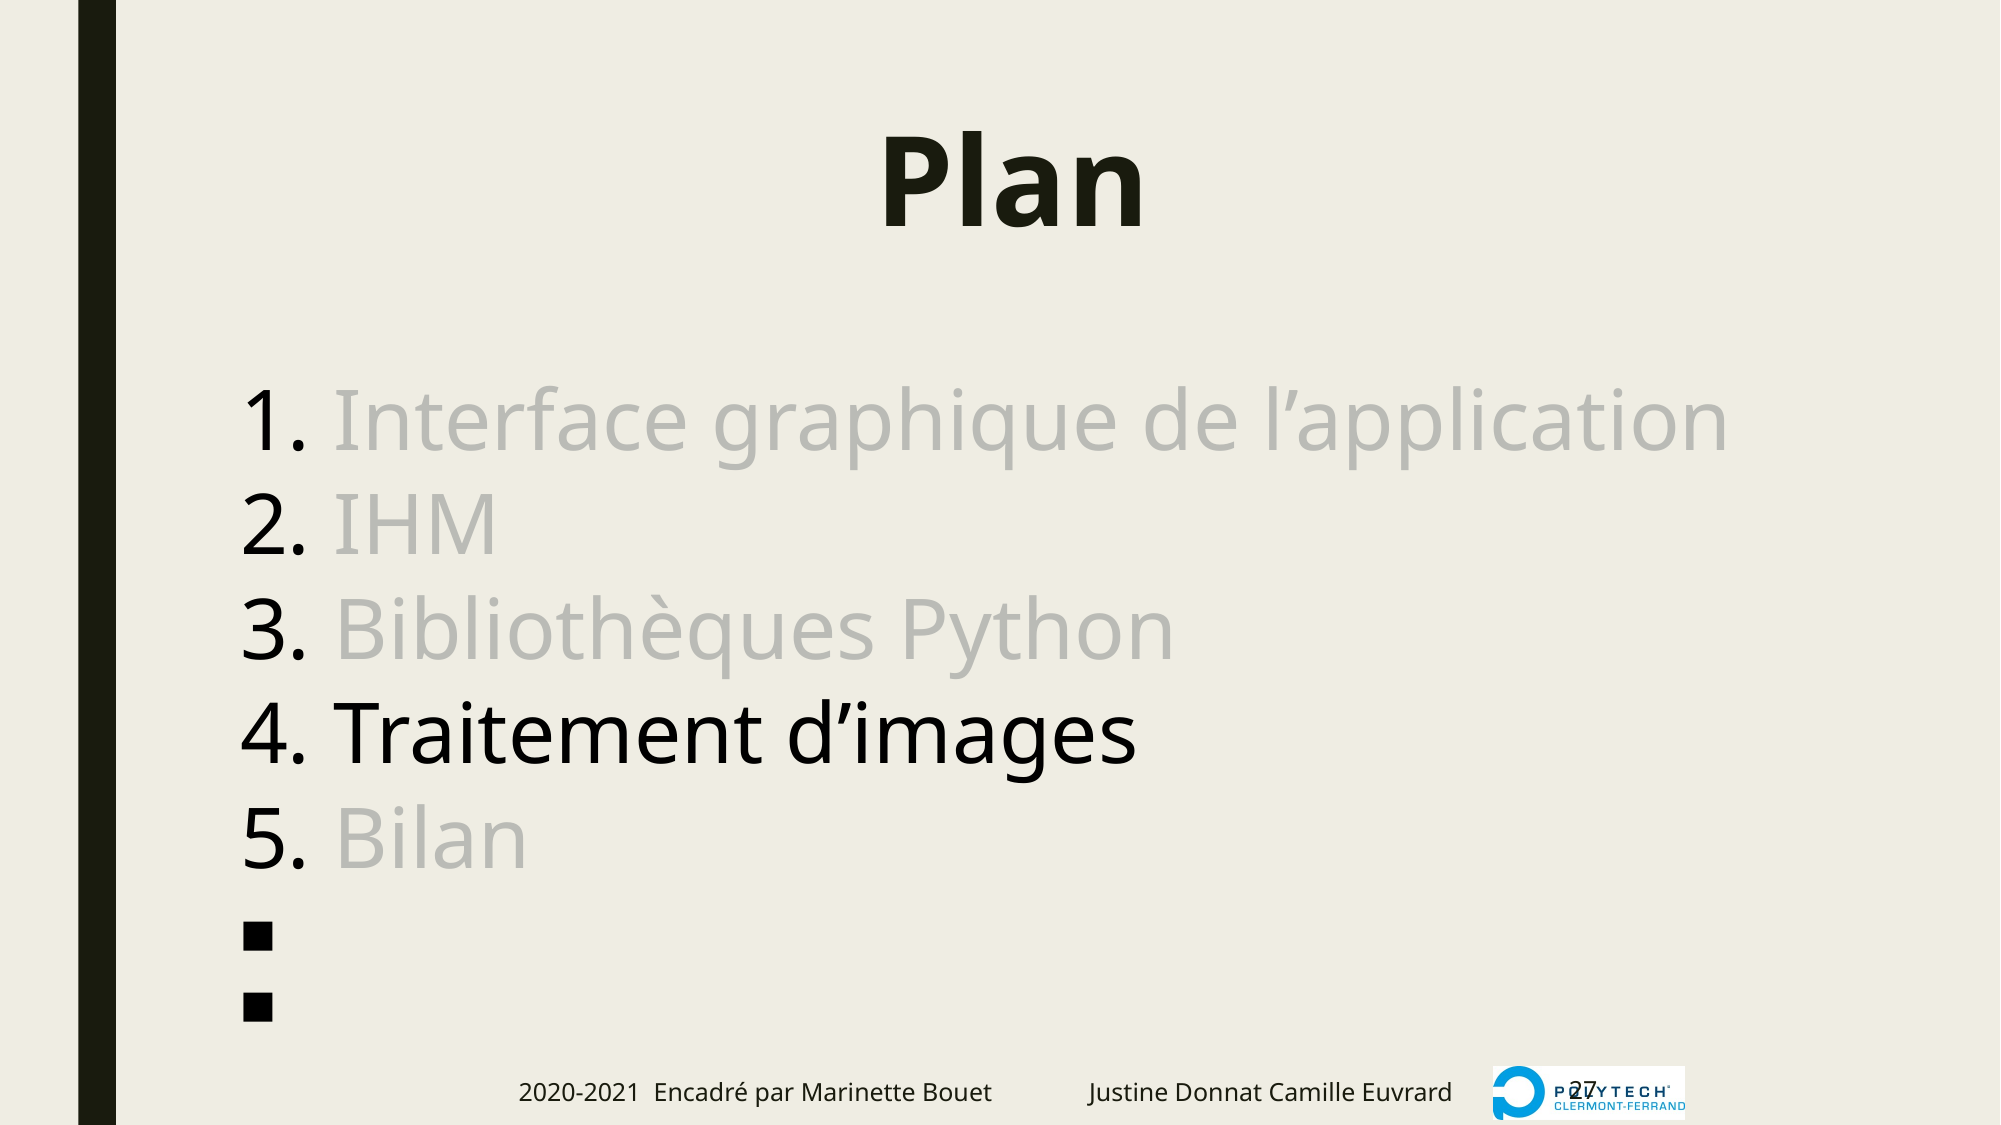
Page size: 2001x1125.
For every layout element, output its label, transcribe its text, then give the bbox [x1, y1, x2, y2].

title Plan [225, 112, 1801, 251]
text_box 2020-2021 Encadré par Marinette Bouet Justine Donnat Camille Euvrard [474, 1058, 1506, 1125]
text_box [1553, 1058, 1816, 1125]
list Interface graphique de l’application IHM Bibliothèques Python Traitement d’images Bilan [225, 375, 1801, 963]
